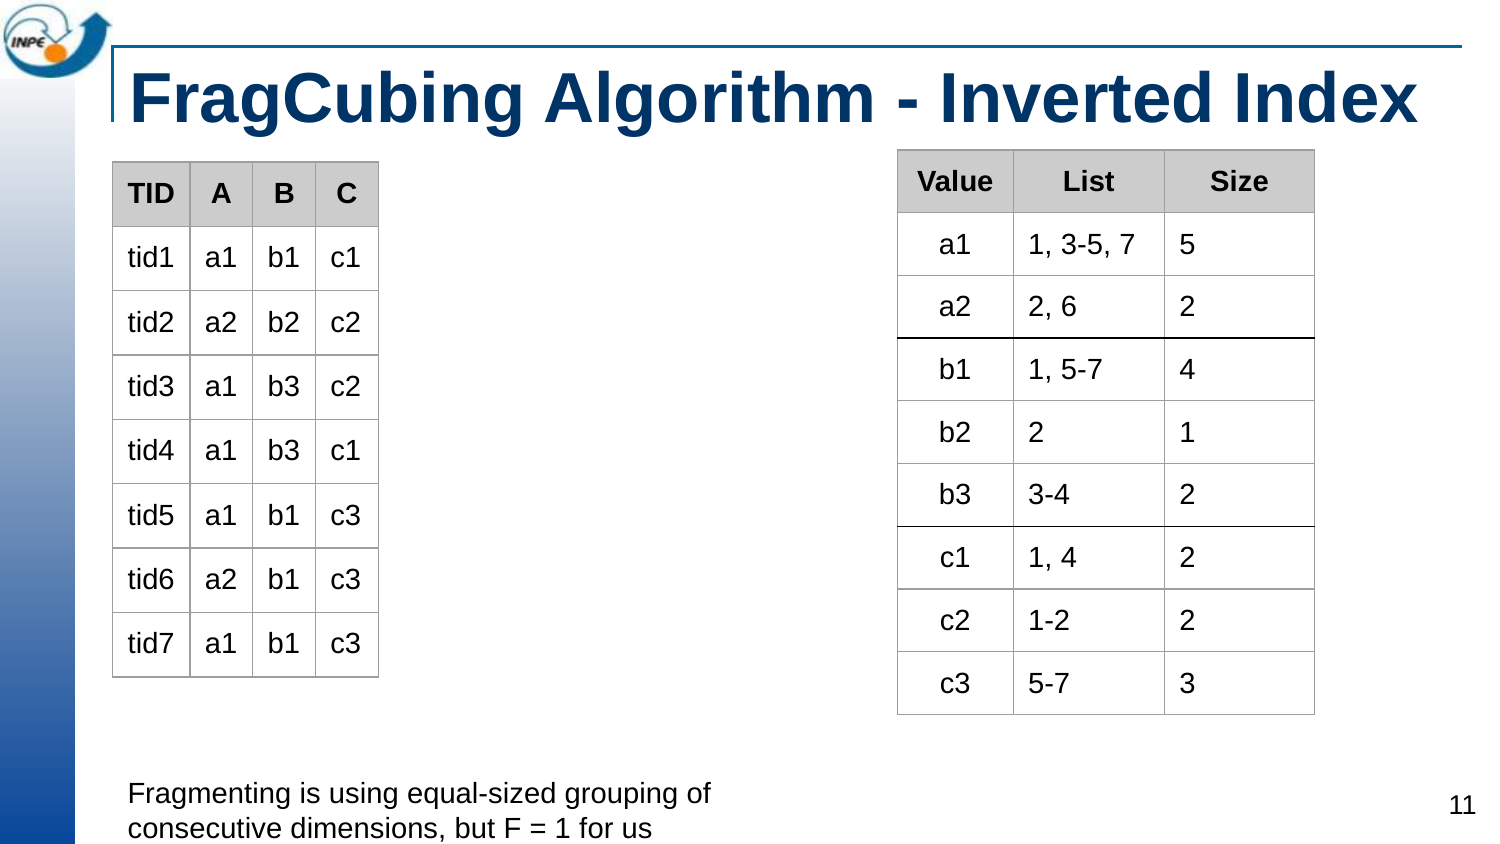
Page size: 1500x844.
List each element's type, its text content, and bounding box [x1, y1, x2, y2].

table_cell c2 [316, 356, 378, 419]
picture [0, 0, 113, 79]
table_cell 5-7 [1014, 652, 1164, 714]
table_cell a1 [191, 356, 252, 419]
table_cell tid6 [113, 549, 189, 612]
table_cell 1, 4 [1014, 527, 1164, 588]
table_cell b3 [253, 356, 315, 419]
table_header B [253, 163, 315, 226]
table_cell c3 [898, 652, 1013, 714]
slide_number <number> [1403, 779, 1494, 844]
text_box Fragmenting is using equal-sized grouping of consecutive dimensions, but F = 1 for us [112, 759, 817, 844]
table_cell 2 [1165, 590, 1314, 651]
table_cell b1 [898, 339, 1013, 400]
table_cell b1 [253, 549, 315, 612]
table_cell b3 [253, 420, 315, 483]
table_header TID [113, 163, 189, 226]
table_cell b2 [253, 291, 315, 354]
table_cell 1-2 [1014, 590, 1164, 651]
table_cell a1 [191, 613, 252, 676]
table_header List [1014, 151, 1164, 212]
table_cell a1 [191, 420, 252, 483]
table_header A [191, 163, 252, 226]
table_cell b3 [898, 464, 1013, 526]
table_header Value [898, 151, 1013, 212]
table_cell tid7 [113, 613, 189, 676]
table_header Size [1165, 151, 1314, 212]
table_cell 2, 6 [1014, 276, 1164, 337]
table_cell 1, 5-7 [1014, 339, 1164, 400]
table_cell a2 [898, 276, 1013, 337]
table_cell 3 [1165, 652, 1314, 714]
table_cell 2 [1165, 464, 1314, 526]
table_cell 1, 3-5, 7 [1014, 213, 1164, 275]
table_cell tid1 [113, 227, 189, 290]
table_cell c2 [316, 291, 378, 354]
table_cell c1 [898, 527, 1013, 588]
table_cell c1 [316, 227, 378, 290]
table_cell 2 [1165, 276, 1314, 337]
table_cell 2 [1014, 401, 1164, 463]
table_cell c3 [316, 613, 378, 676]
table_cell b2 [898, 401, 1013, 463]
table_cell tid3 [113, 356, 189, 419]
table_cell tid5 [113, 484, 189, 547]
table_cell c1 [316, 420, 378, 483]
table_cell 5 [1165, 213, 1314, 275]
title FragCubing Algorithm - Inverted Index [112, 46, 1450, 141]
table_cell 3-4 [1014, 464, 1164, 526]
table_cell c3 [316, 484, 378, 547]
table_cell 1 [1165, 401, 1314, 463]
table_header C [316, 163, 378, 226]
table_cell c3 [316, 549, 378, 612]
table_cell b1 [253, 227, 315, 290]
table_cell a2 [191, 291, 252, 354]
table_cell tid4 [113, 420, 189, 483]
table_cell a1 [191, 484, 252, 547]
table_cell 4 [1165, 339, 1314, 400]
table_cell a1 [898, 213, 1013, 275]
table_cell a1 [191, 227, 252, 290]
table_cell b1 [253, 613, 315, 676]
table_cell a2 [191, 549, 252, 612]
table_cell tid2 [113, 291, 189, 354]
table_cell b1 [253, 484, 315, 547]
table_cell 2 [1165, 527, 1314, 588]
table_cell c2 [898, 590, 1013, 651]
